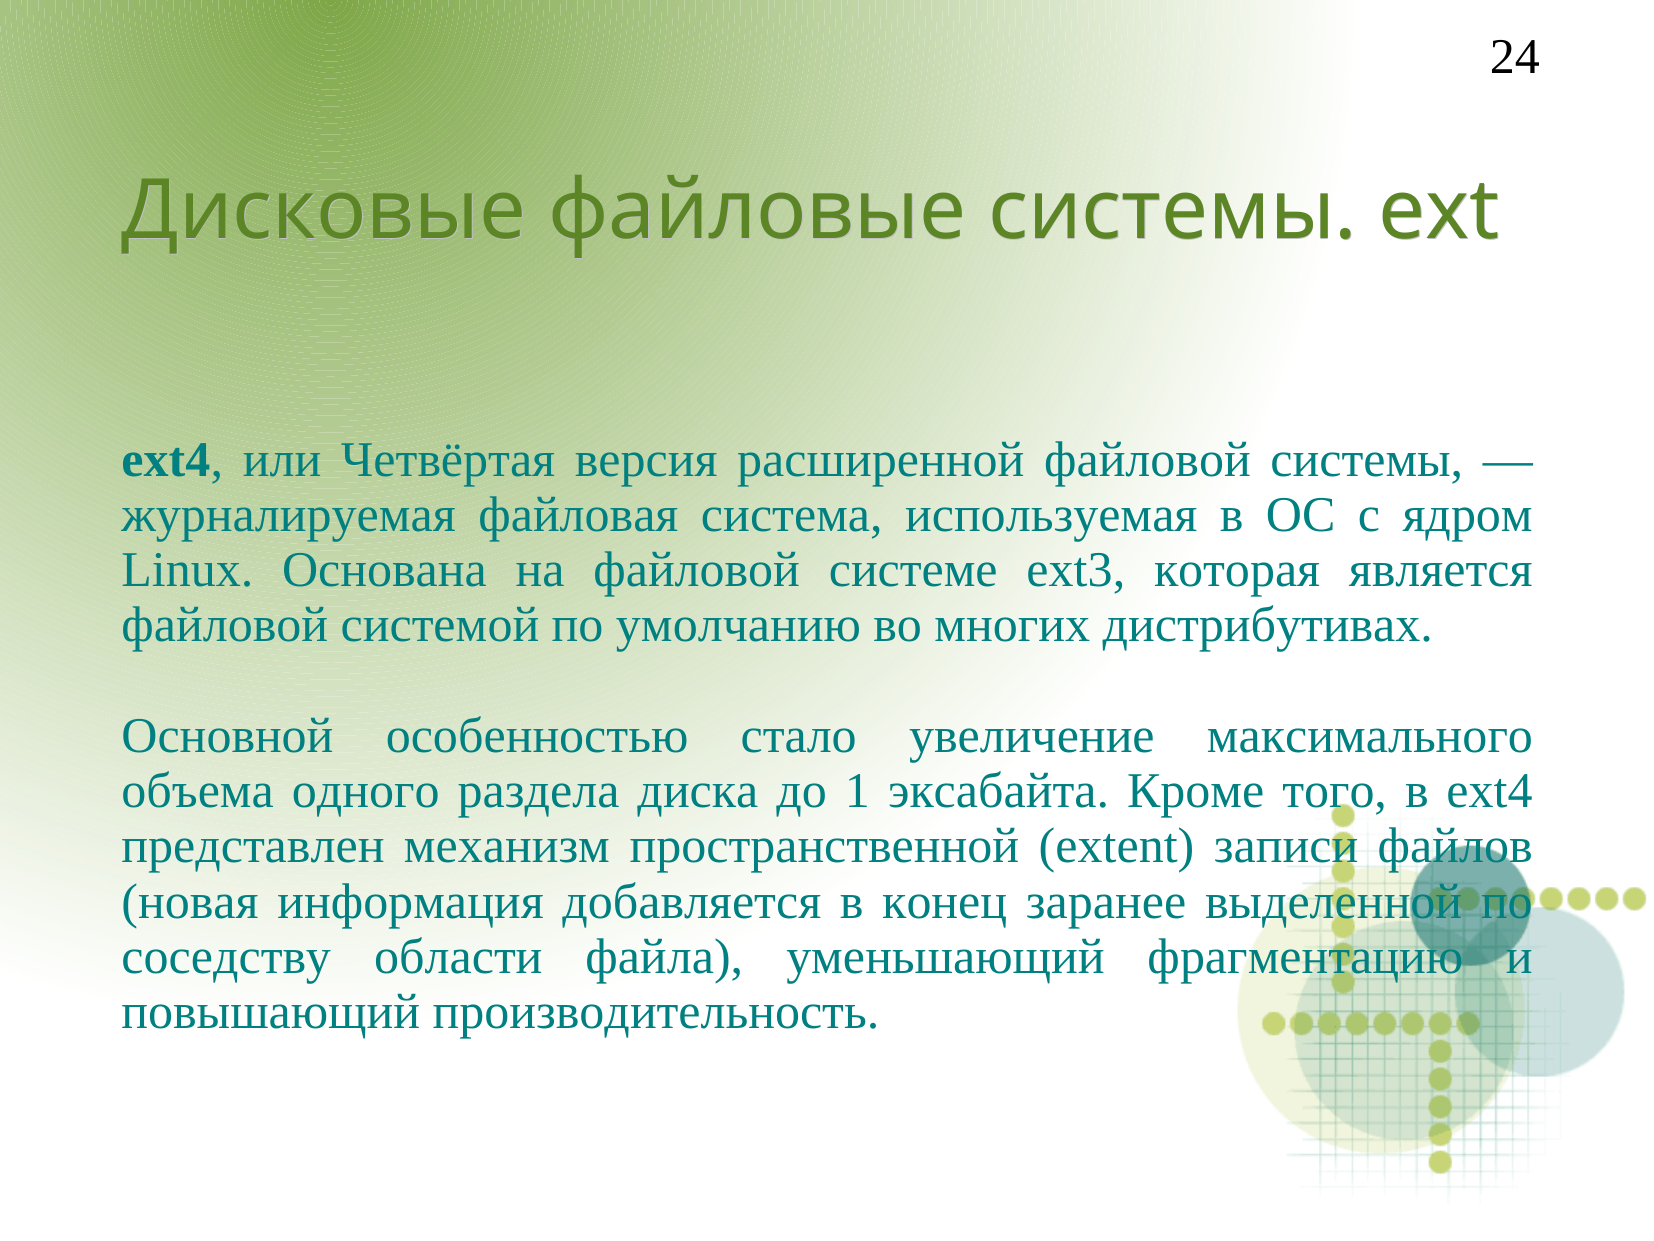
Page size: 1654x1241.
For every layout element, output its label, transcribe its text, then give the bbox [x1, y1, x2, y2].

title Дисковые файловые системы. ext [121, 102, 1534, 311]
subtitle ext4, или Четвёртая версия расширенной файловой системы, — журналируемая файловая система, используемая в ОС с ядром Linux. Основана на файловой системе ext3, которая является файловой системой по умолчанию во многих дистрибутивах. Основной особенностью стало увеличение максимального объема одного раздела диска до 1 эксабайта. Кроме того, в ext4 представлен механизм пространственной (extent) записи файлов (новая информация добавляется в конец заранее выделенной по соседству области файла), уменьшающий фрагментацию и повышающий производительность. [121, 344, 1534, 1127]
picture [1224, 792, 1654, 1211]
text_box <номер> [1500, 29, 1654, 89]
